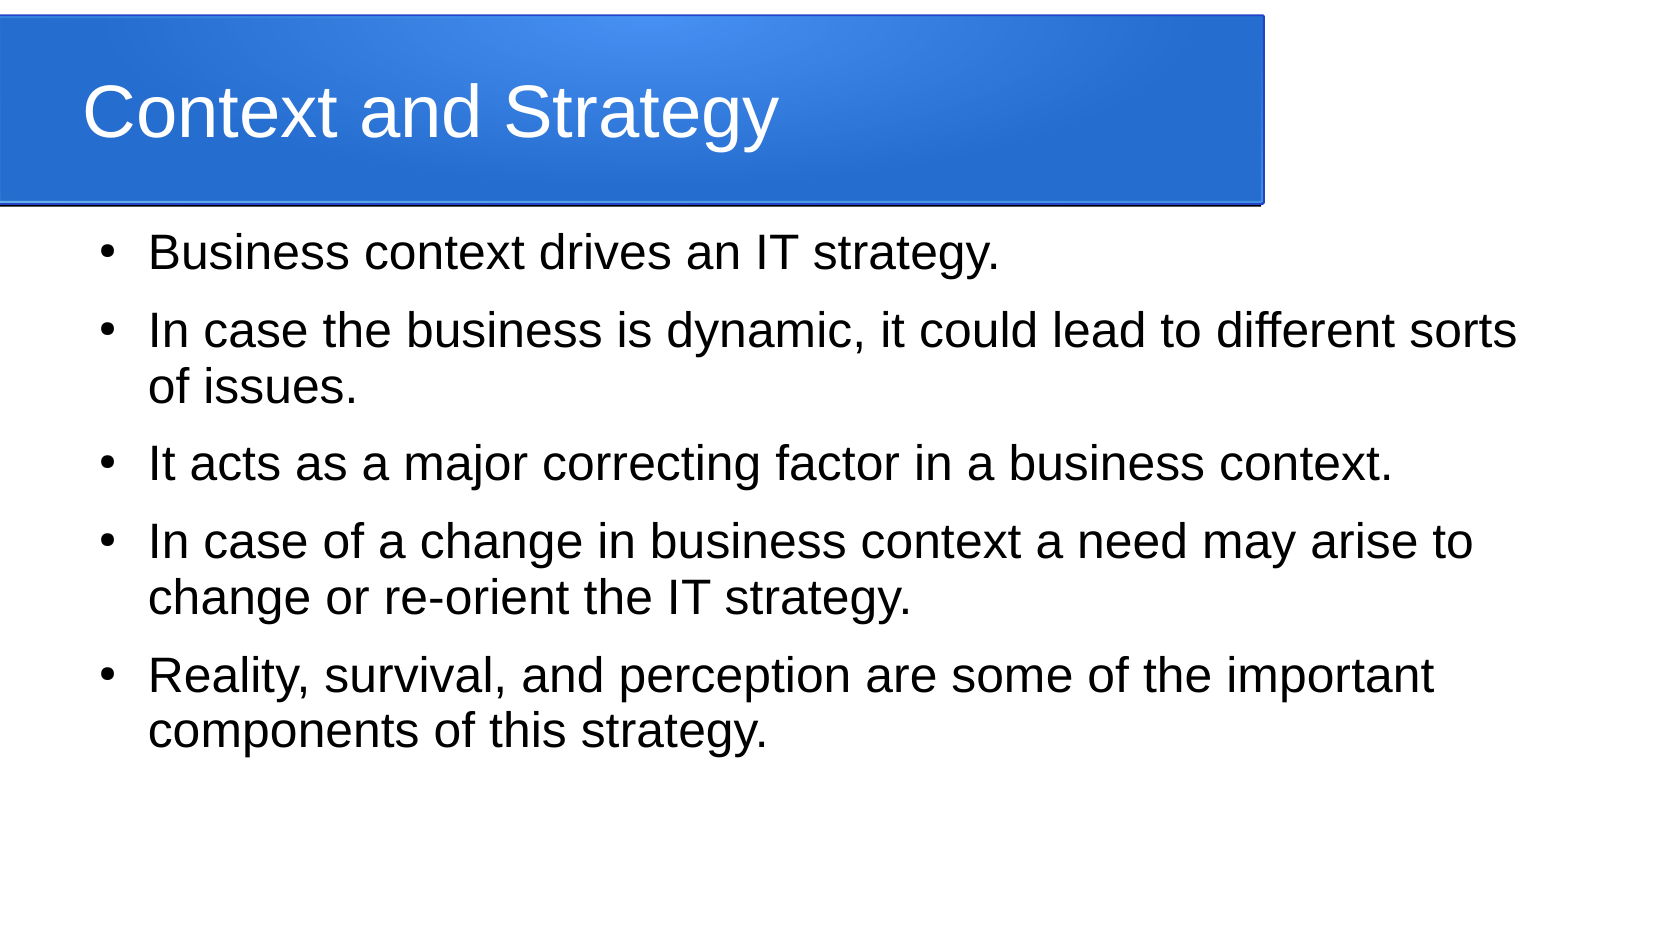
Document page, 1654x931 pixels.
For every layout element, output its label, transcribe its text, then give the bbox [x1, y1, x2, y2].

title Context and Strategy [82, 35, 1235, 189]
list Business context drives an IT strategy. In case the business is dynamic, it could lead to different sorts of issues. It acts as a major correcting factor in a business context. In case of a change in business context a need may arise to change or re-orient the IT strategy. Reality, survival, and perception are some of the important components of this strategy. [82, 224, 1571, 764]
